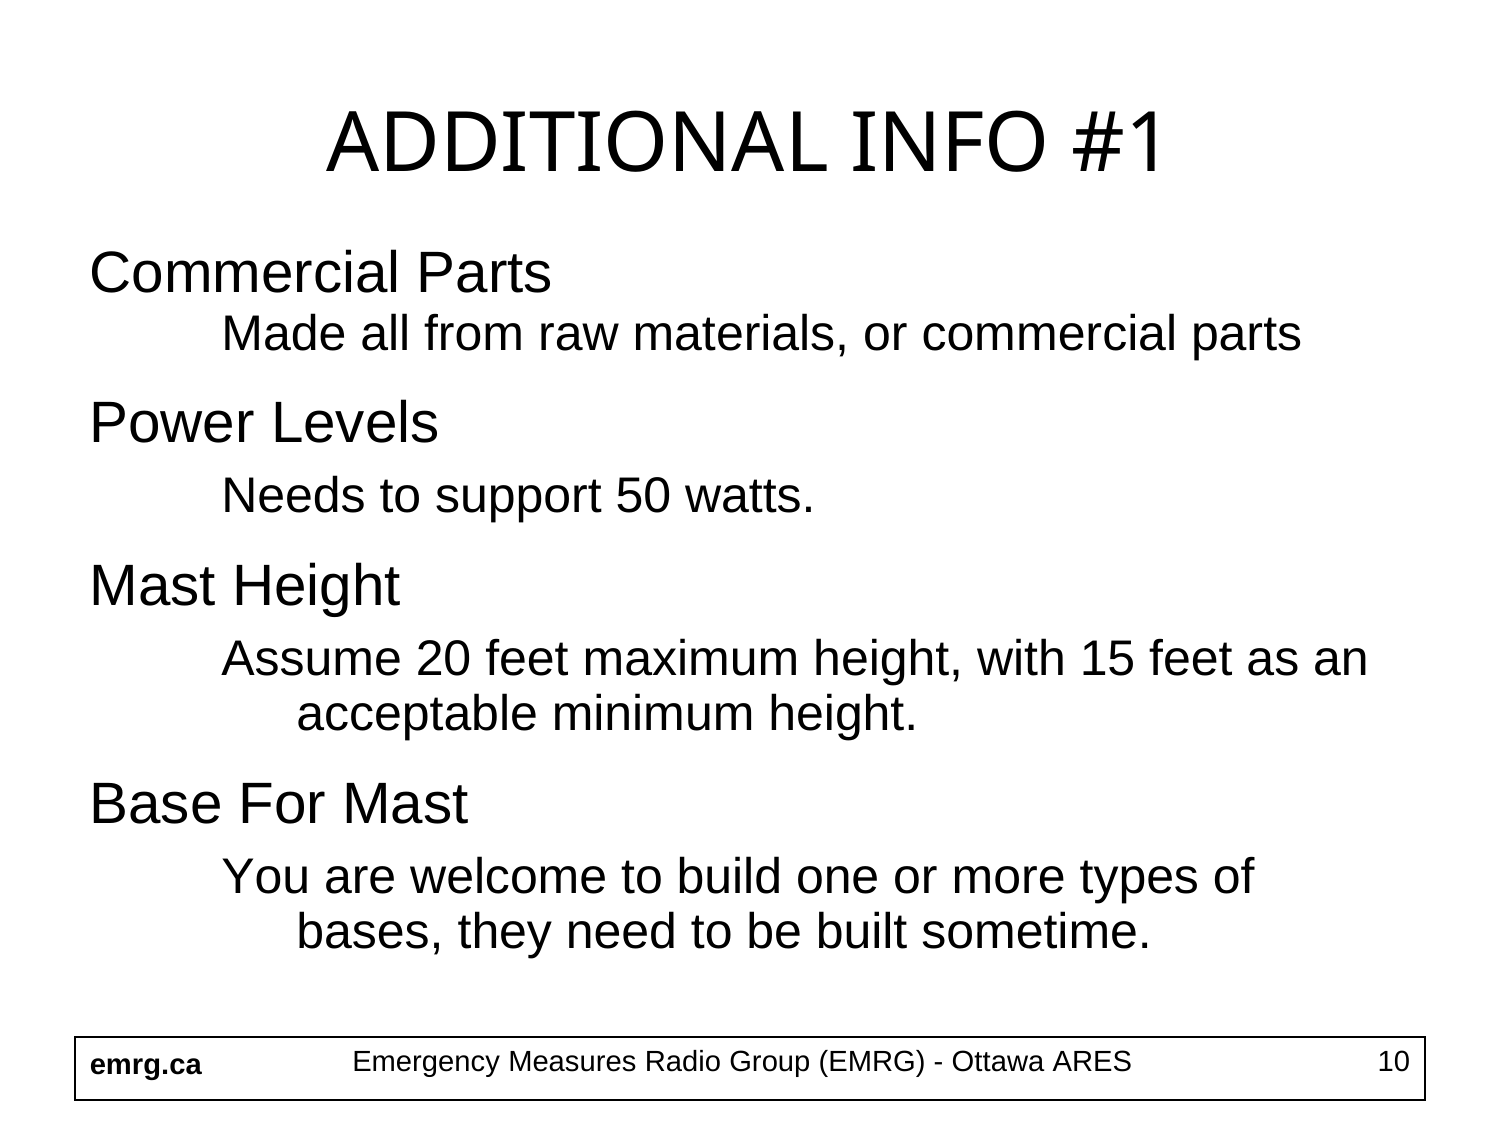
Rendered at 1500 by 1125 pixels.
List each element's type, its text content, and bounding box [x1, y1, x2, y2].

title ADDITIONAL INFO #1 [75, 45, 1426, 232]
list Commercial Parts Made all from raw materials, or commercial parts Power Levels Needs to support 50 watts. Mast Height Assume 20 feet maximum height, with 15 feet as an acceptable minimum height. Base For Mast You are welcome to build one or more types of bases, they need to be built sometime. [75, 232, 1426, 1013]
